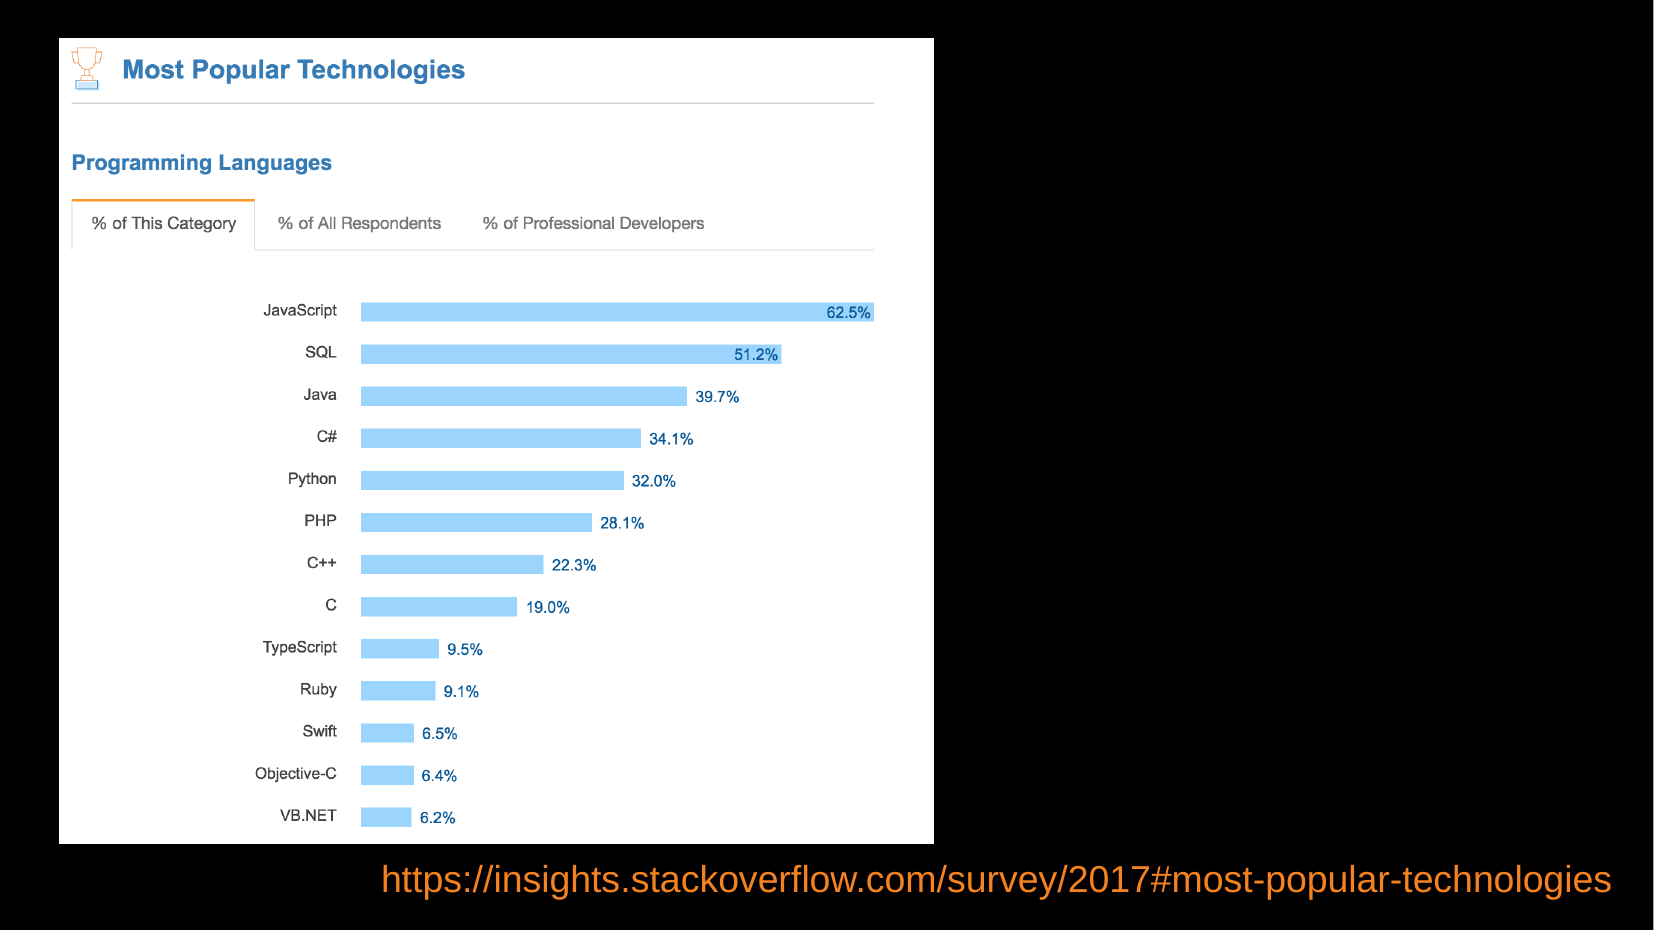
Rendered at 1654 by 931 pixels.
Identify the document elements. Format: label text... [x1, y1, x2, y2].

text_box https://insights.stackoverflow.com/survey/2017#most-popular-technologies [366, 851, 1642, 922]
picture [59, 38, 934, 844]
